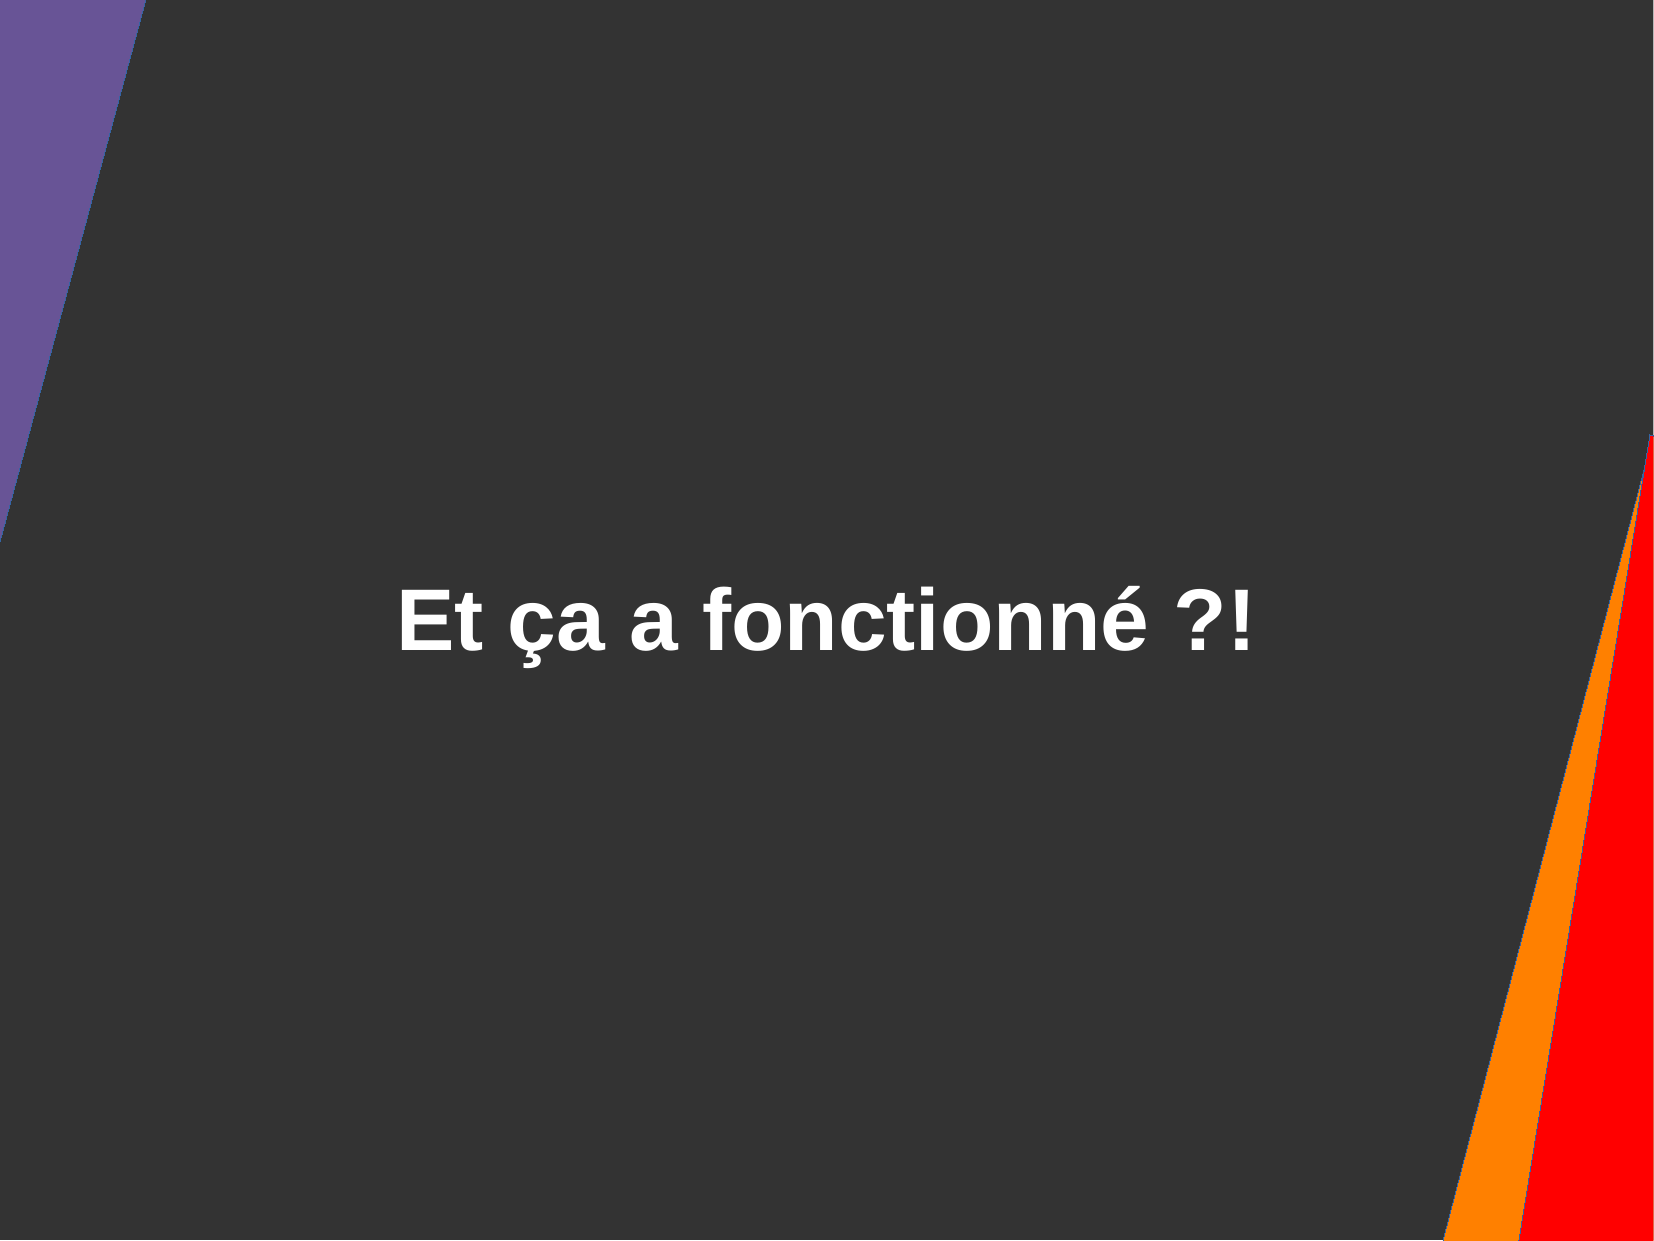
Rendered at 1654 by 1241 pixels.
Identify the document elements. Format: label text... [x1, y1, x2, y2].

text_box [1442, 434, 1654, 1241]
text_box [0, 0, 146, 542]
title Et ça a fonctionné ?! [31, 571, 1622, 702]
